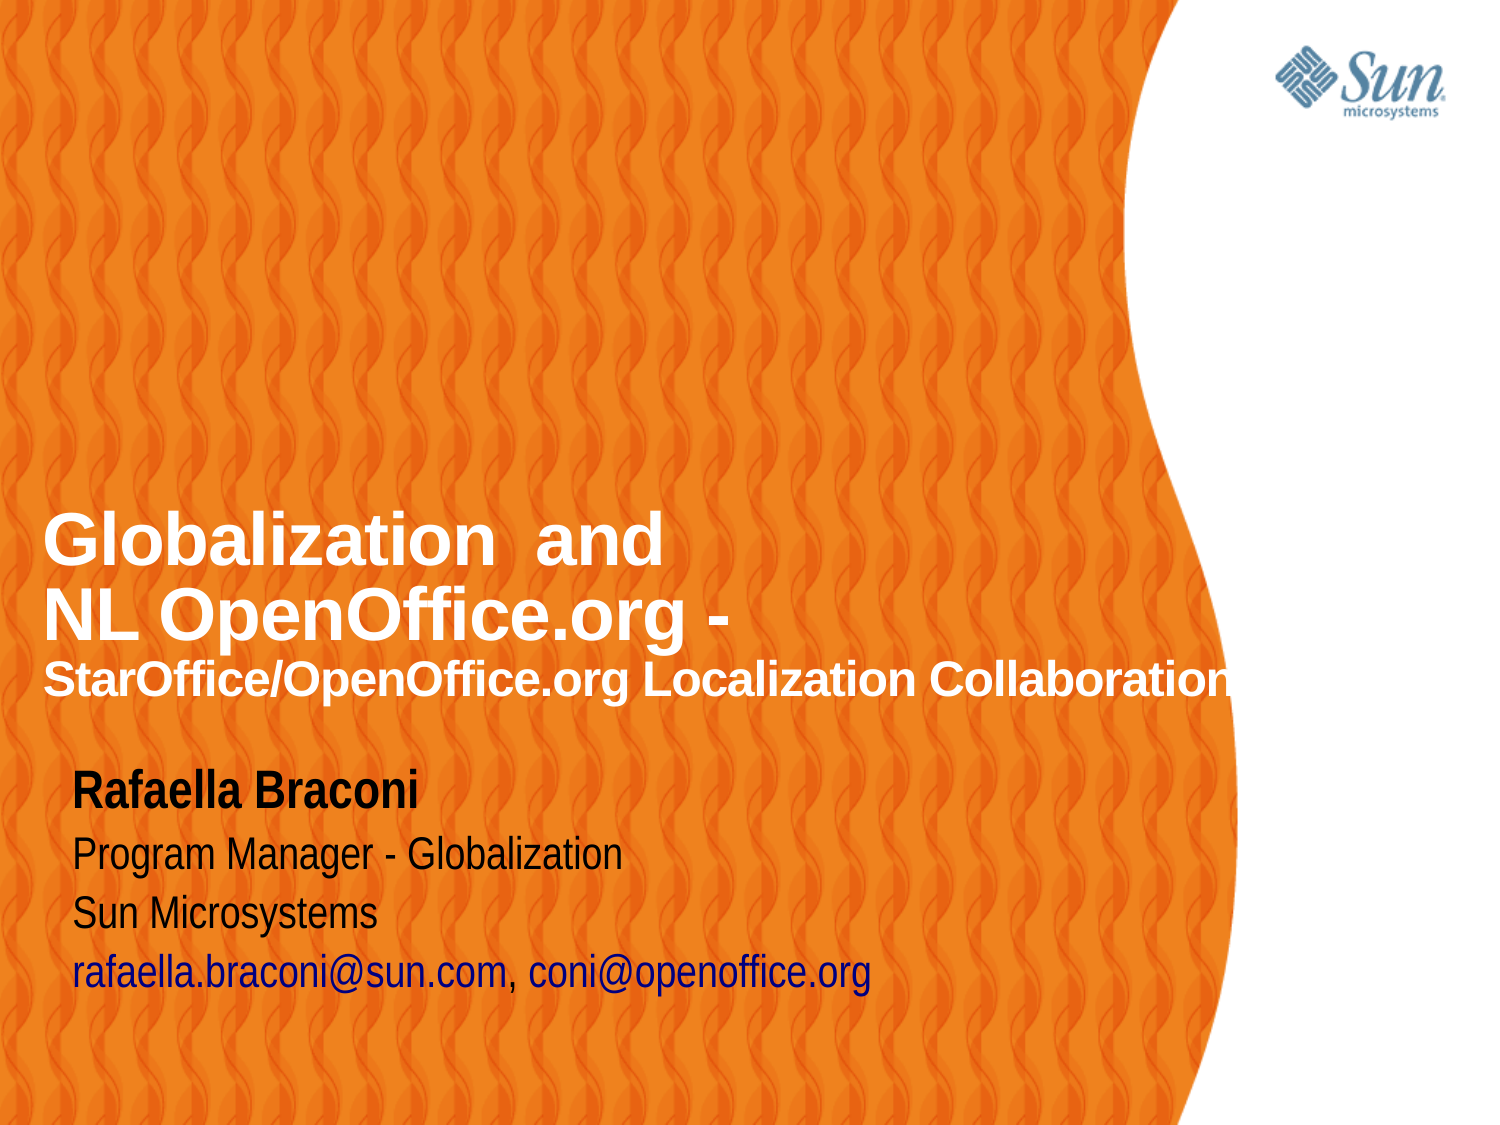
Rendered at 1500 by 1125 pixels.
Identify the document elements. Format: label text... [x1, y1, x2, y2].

picture [0, 0, 1500, 1125]
title Globalization and NL OpenOffice.org - StarOffice/OpenOffice.org Localization Collaboration [42, 418, 1279, 762]
list Rafaella Braconi Program Manager - Globalization Sun Microsystems rafaella.braconi@sun.com, coni@openoffice.org [72, 766, 1062, 1005]
